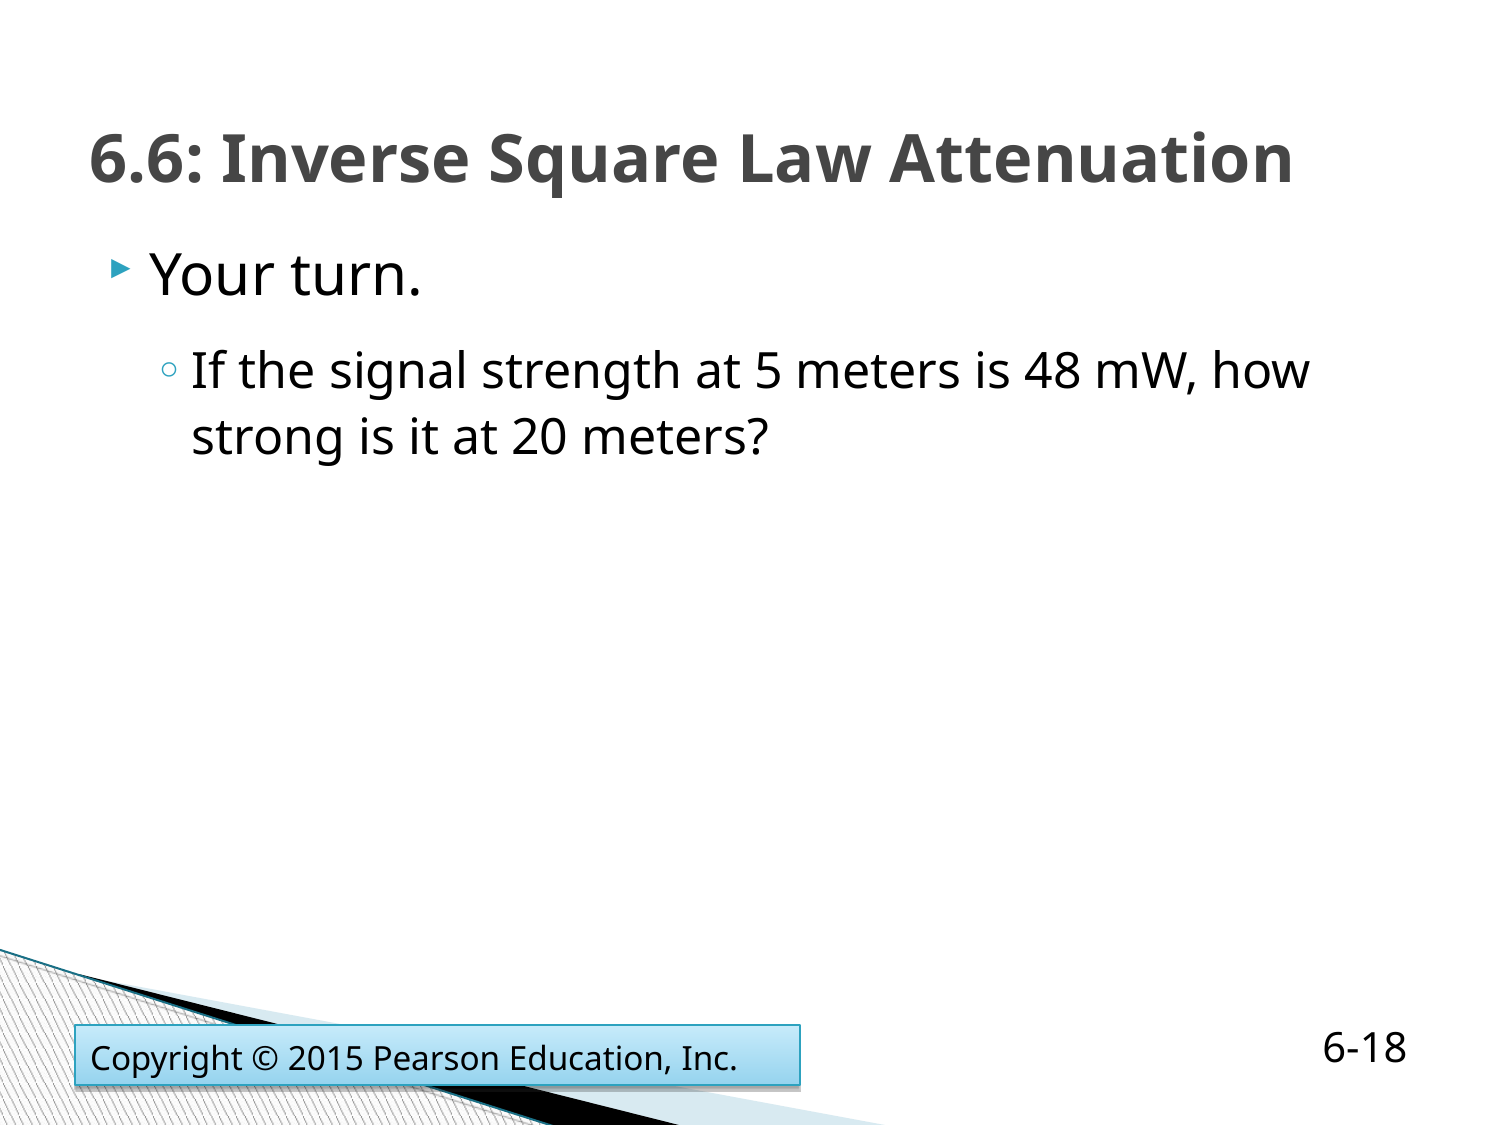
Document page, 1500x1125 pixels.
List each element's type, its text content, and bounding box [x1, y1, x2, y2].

picture [0, 952, 543, 1125]
footer Copyright © 2015 Pearson Education, Inc. [75, 1025, 800, 1085]
list Your turn. If the signal strength at 5 meters is 48 mW, how strong is it at 20 meters? [75, 250, 1425, 550]
title 6.6: Inverse Square Law Attenuation [75, 62, 1425, 250]
slide_number 6-1 [1250, 1025, 1423, 1085]
